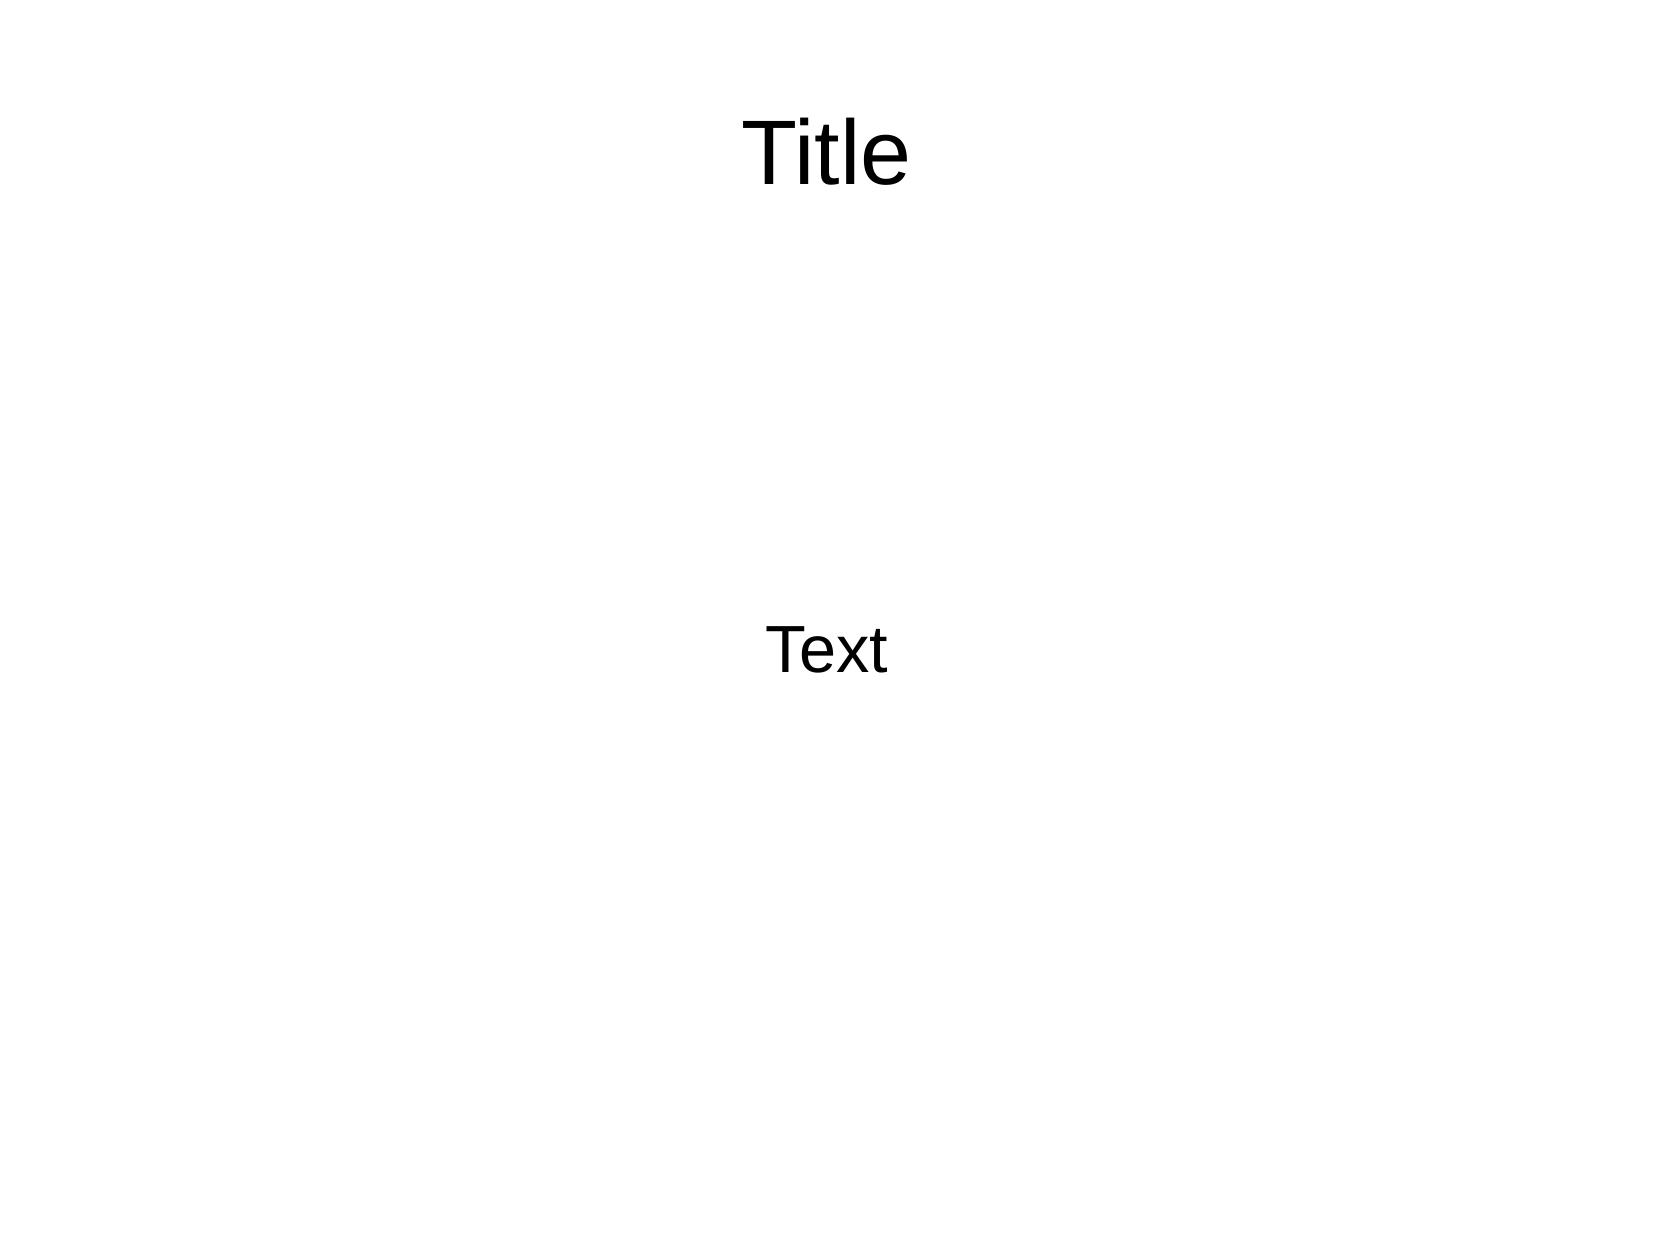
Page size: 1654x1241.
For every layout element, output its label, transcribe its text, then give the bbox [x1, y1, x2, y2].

title Title [82, 49, 1571, 257]
subtitle Text [82, 290, 1571, 1010]
